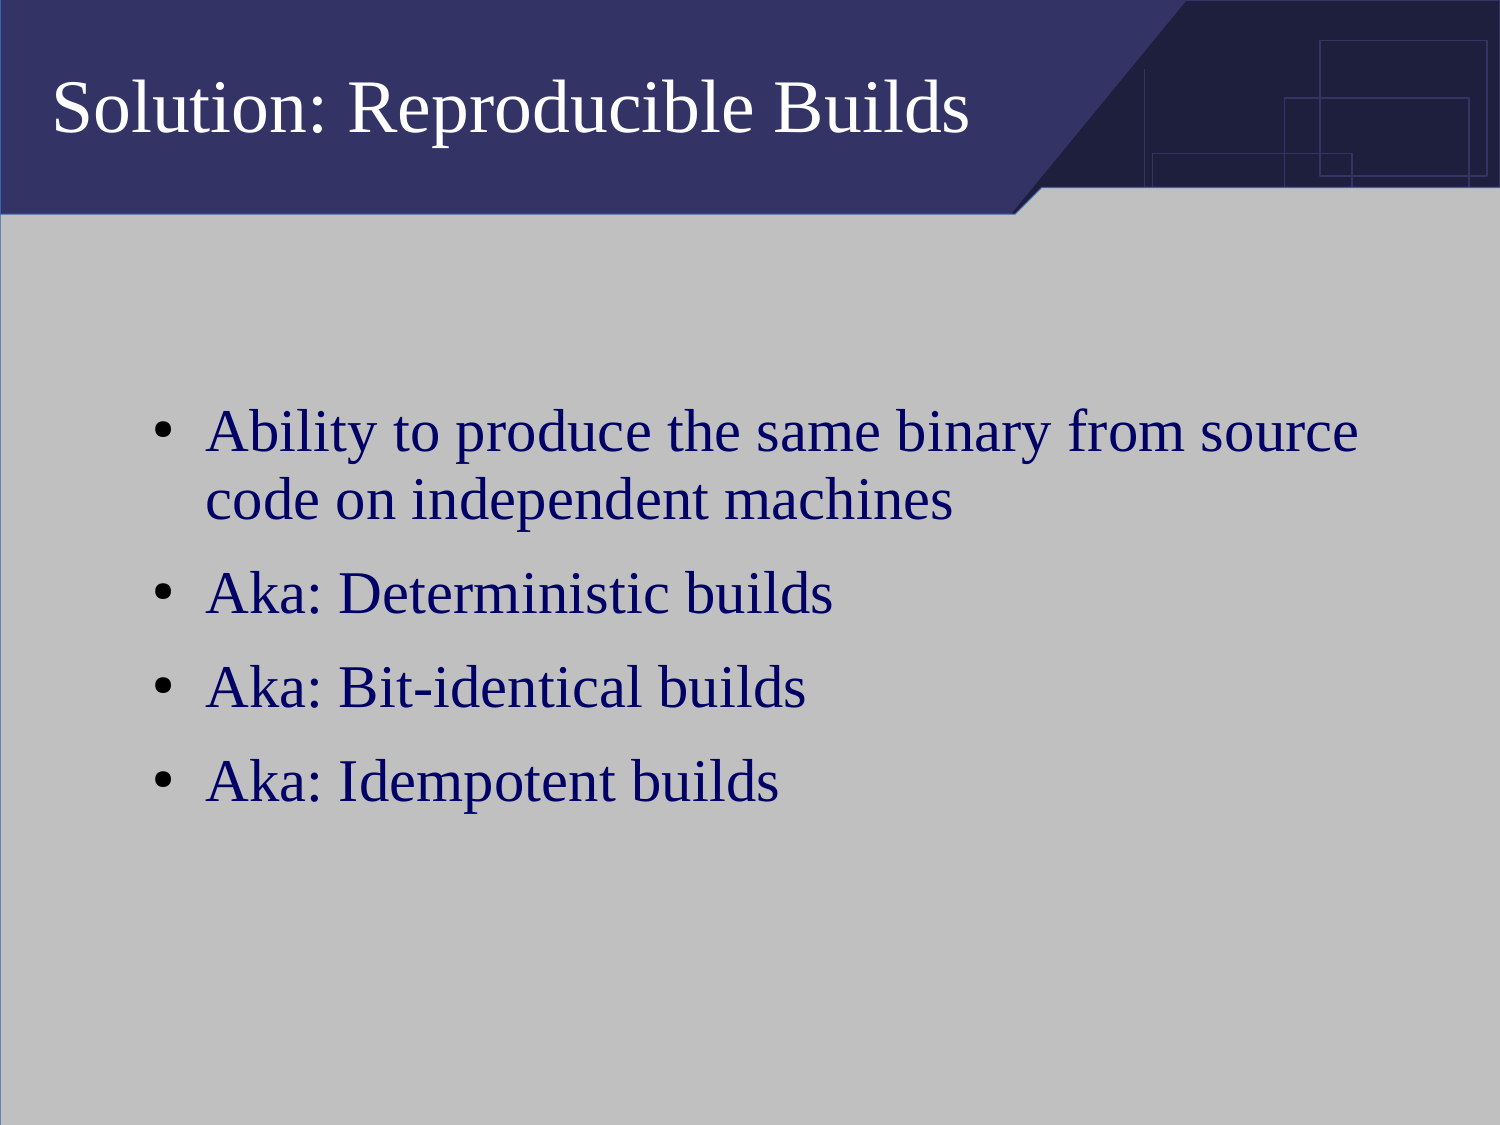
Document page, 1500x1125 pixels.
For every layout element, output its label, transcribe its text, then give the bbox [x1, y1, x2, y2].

text_box Ability to produce the same binary from source code on independent machines Aka: Deterministic builds Aka: Bit-identical builds Aka: Idempotent builds [120, 389, 1396, 823]
text_box Solution: Reproducible Builds [0, 57, 1276, 157]
